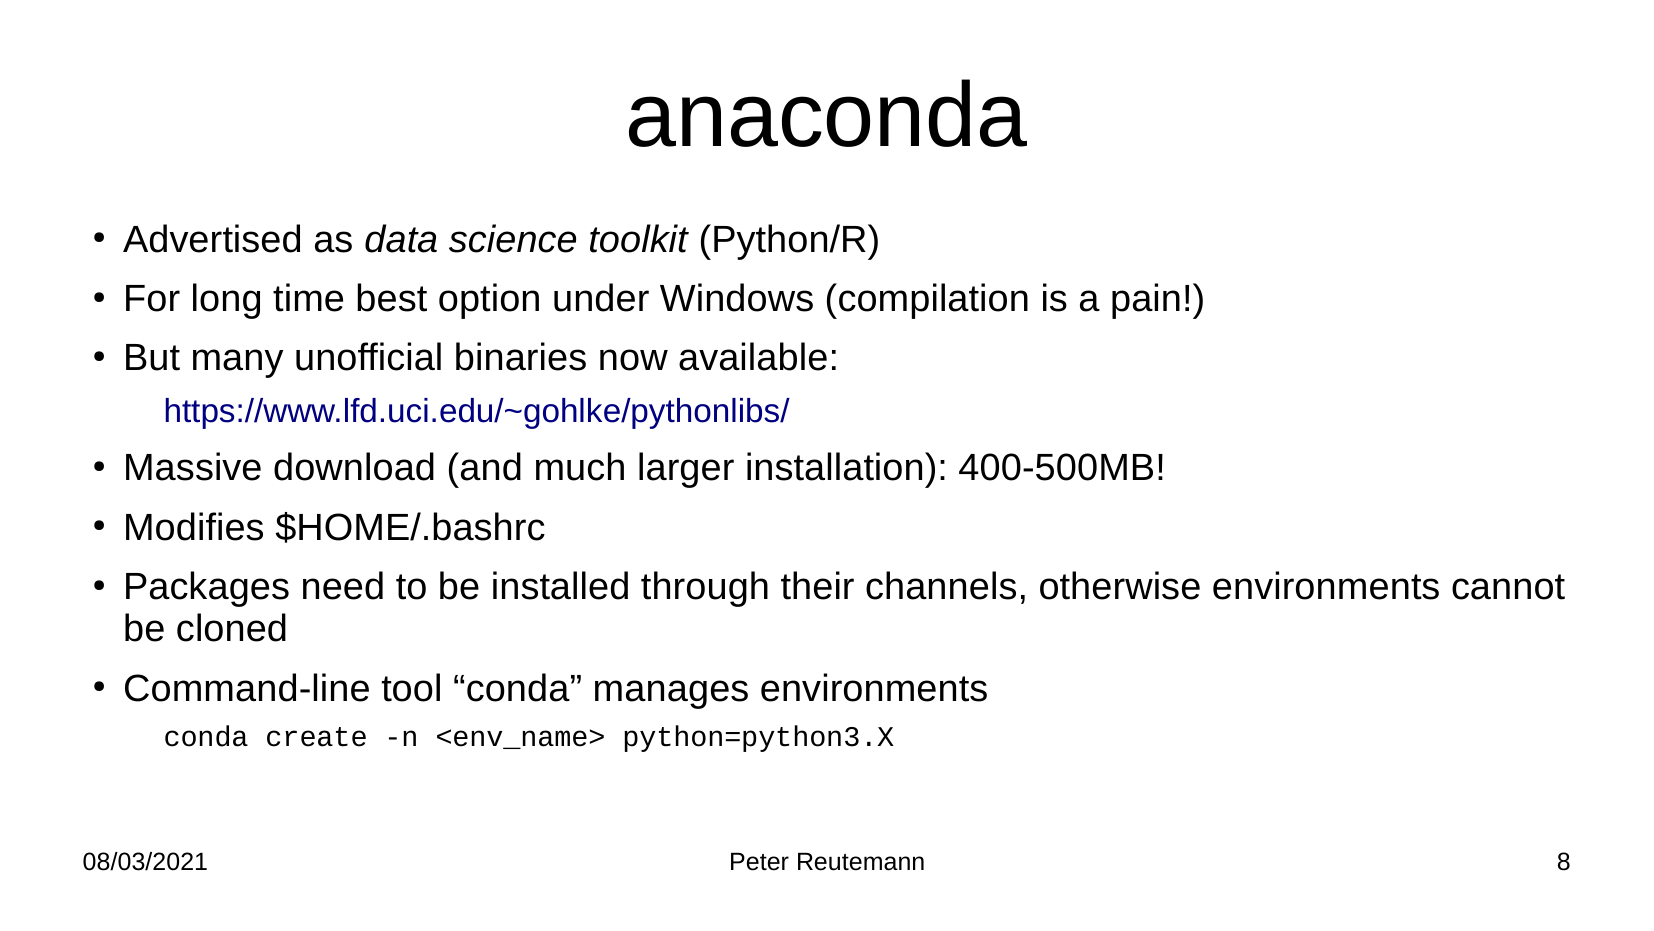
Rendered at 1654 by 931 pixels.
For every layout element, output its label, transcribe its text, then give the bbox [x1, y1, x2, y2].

list Advertised as data science toolkit (Python/R) For long time best option under Windows (compilation is a pain!) But many unofficial binaries now available: https://www.lfd.uci.edu/~gohlke/pythonlibs/ Massive download (and much larger installation): 400-500MB! Modifies $HOME/.bashrc Packages need to be installed through their channels, otherwise environments cannot be cloned Command-line tool “conda” manages environments conda create -n <env_name> python=python3.X [82, 217, 1571, 758]
title anaconda [82, 37, 1571, 193]
